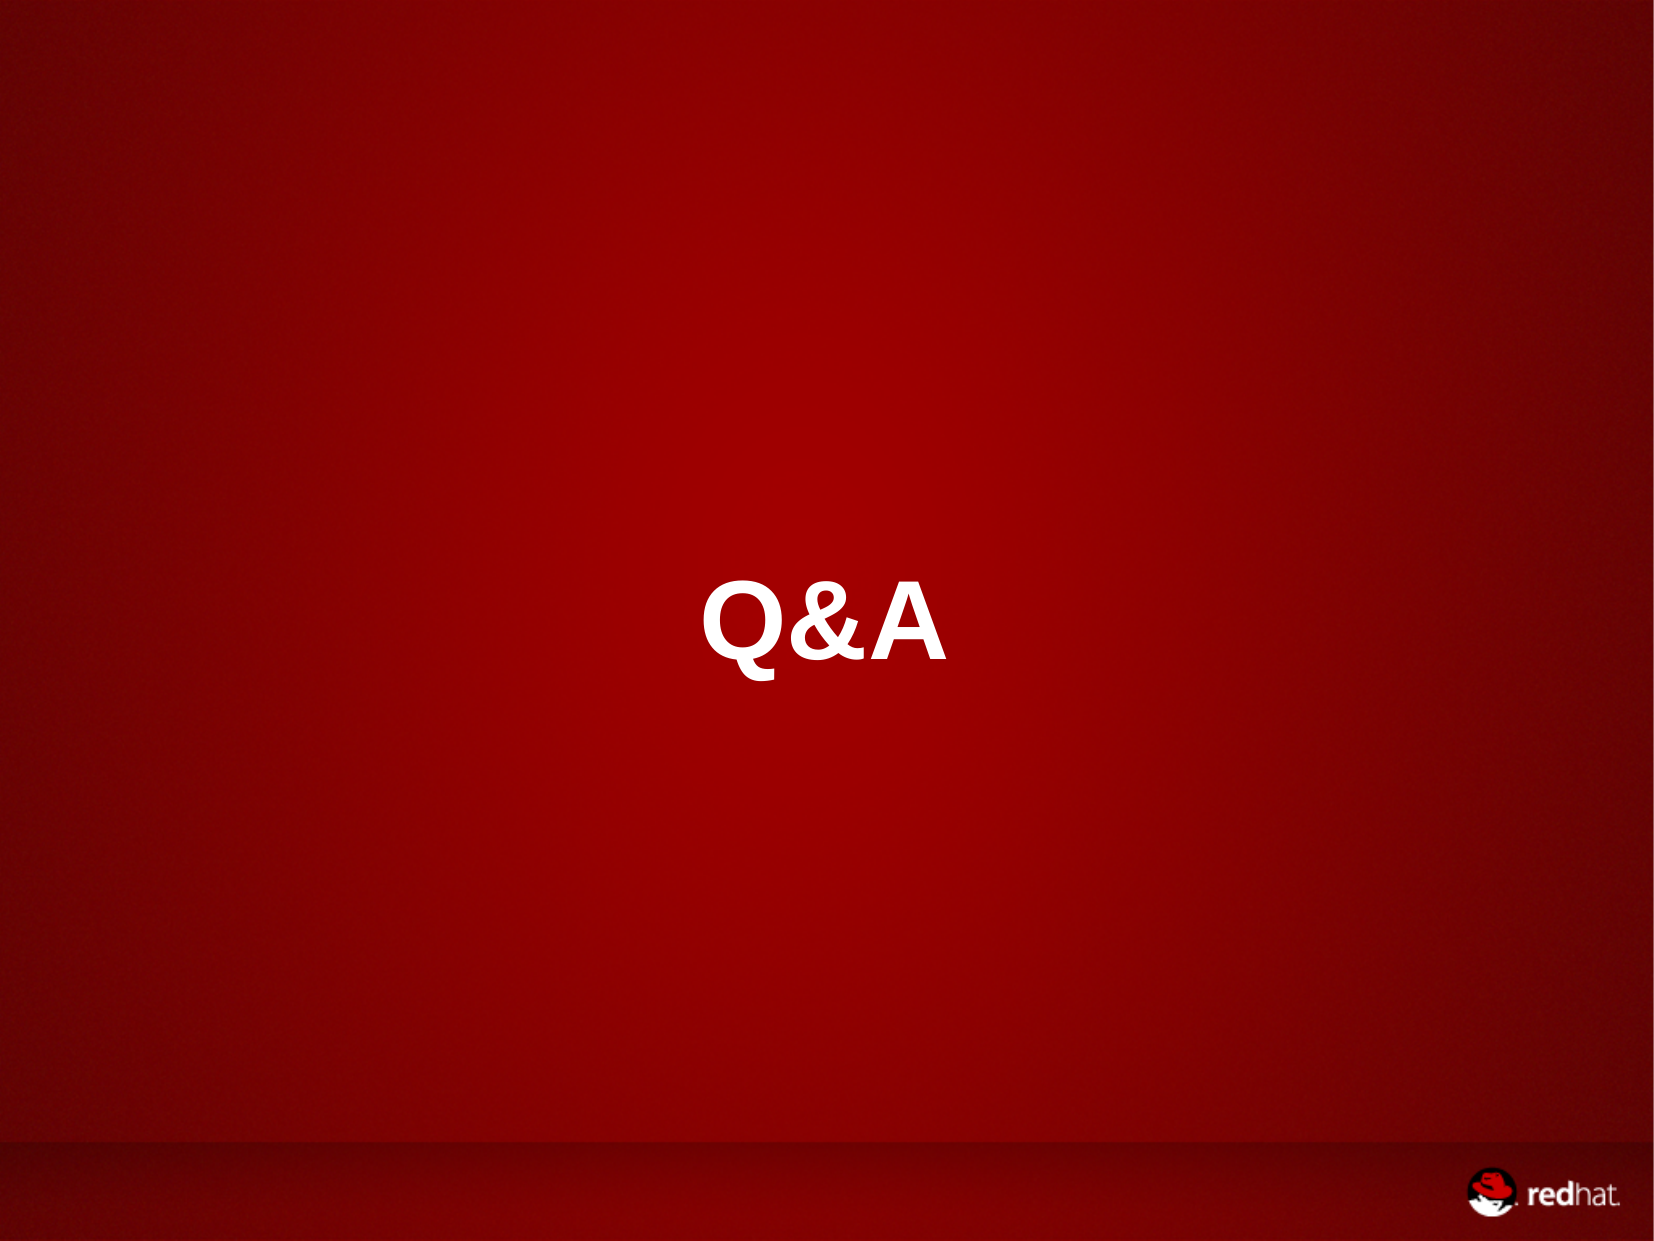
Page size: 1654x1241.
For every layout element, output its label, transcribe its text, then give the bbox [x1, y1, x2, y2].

picture [0, 0, 1654, 1241]
text_box Q&A [684, 487, 976, 740]
